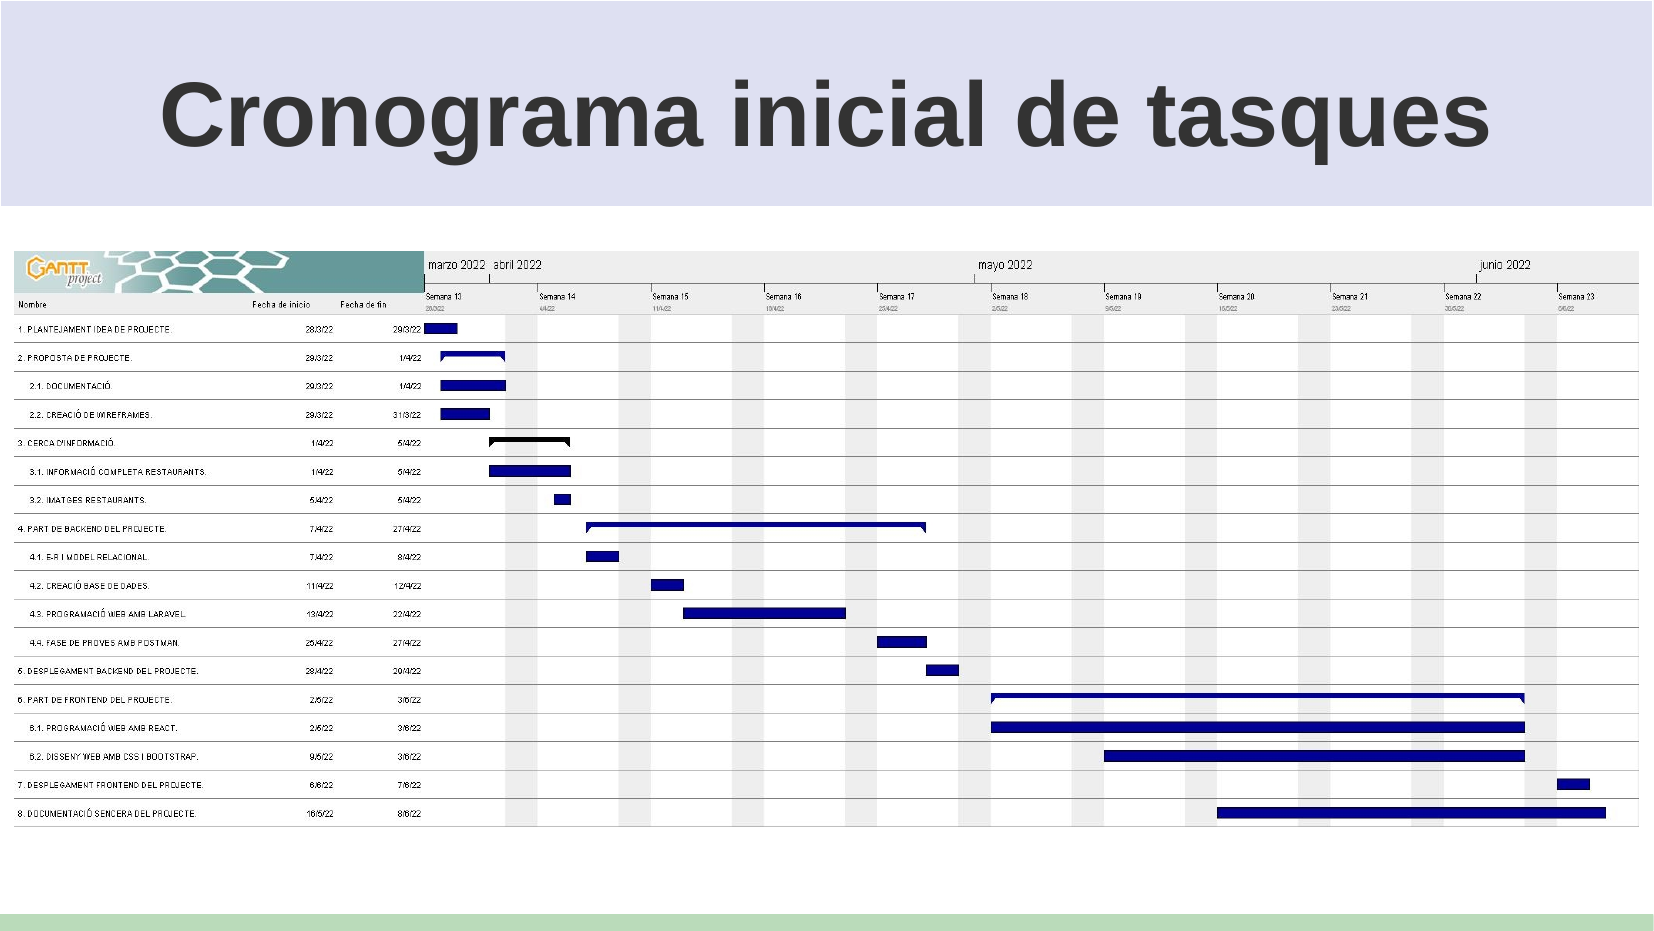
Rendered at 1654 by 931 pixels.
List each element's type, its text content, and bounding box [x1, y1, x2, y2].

text_box [0, 915, 1654, 931]
picture [14, 251, 1639, 827]
text_box [0, 0, 1654, 207]
title Cronograma inicial de tasques [82, 37, 1571, 193]
